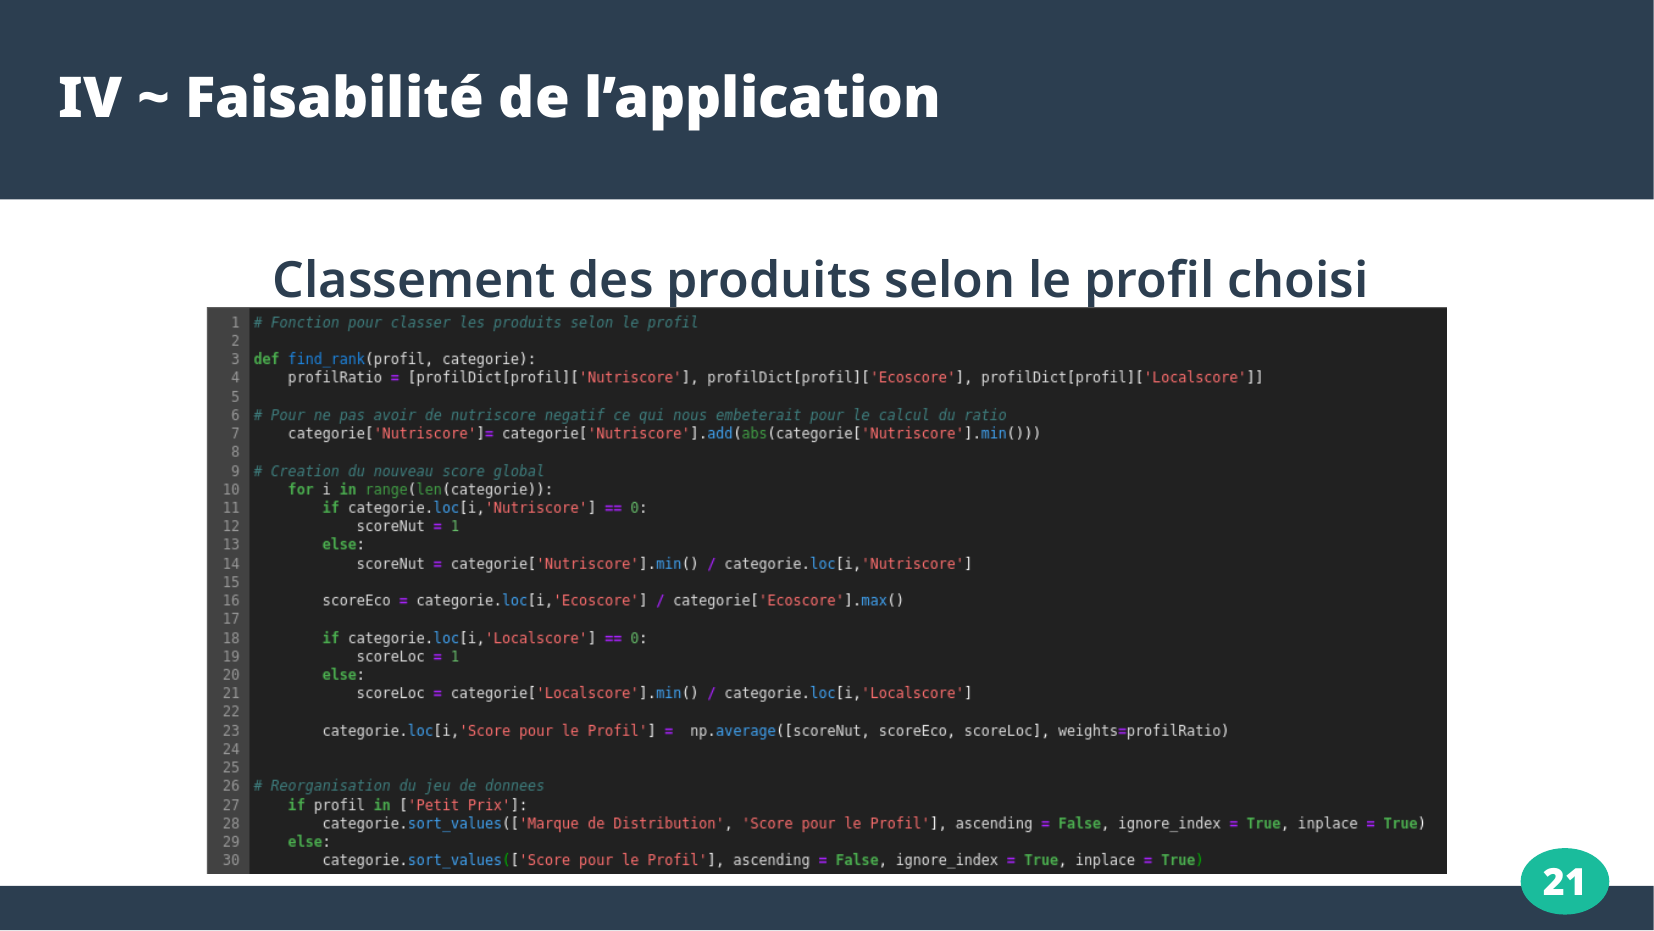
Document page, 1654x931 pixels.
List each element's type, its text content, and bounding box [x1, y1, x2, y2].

list Classement des produits selon le profil choisi [59, 243, 1512, 319]
picture [206, 307, 1447, 874]
title IV ~ Faisabilité de l’application [59, 37, 1595, 155]
